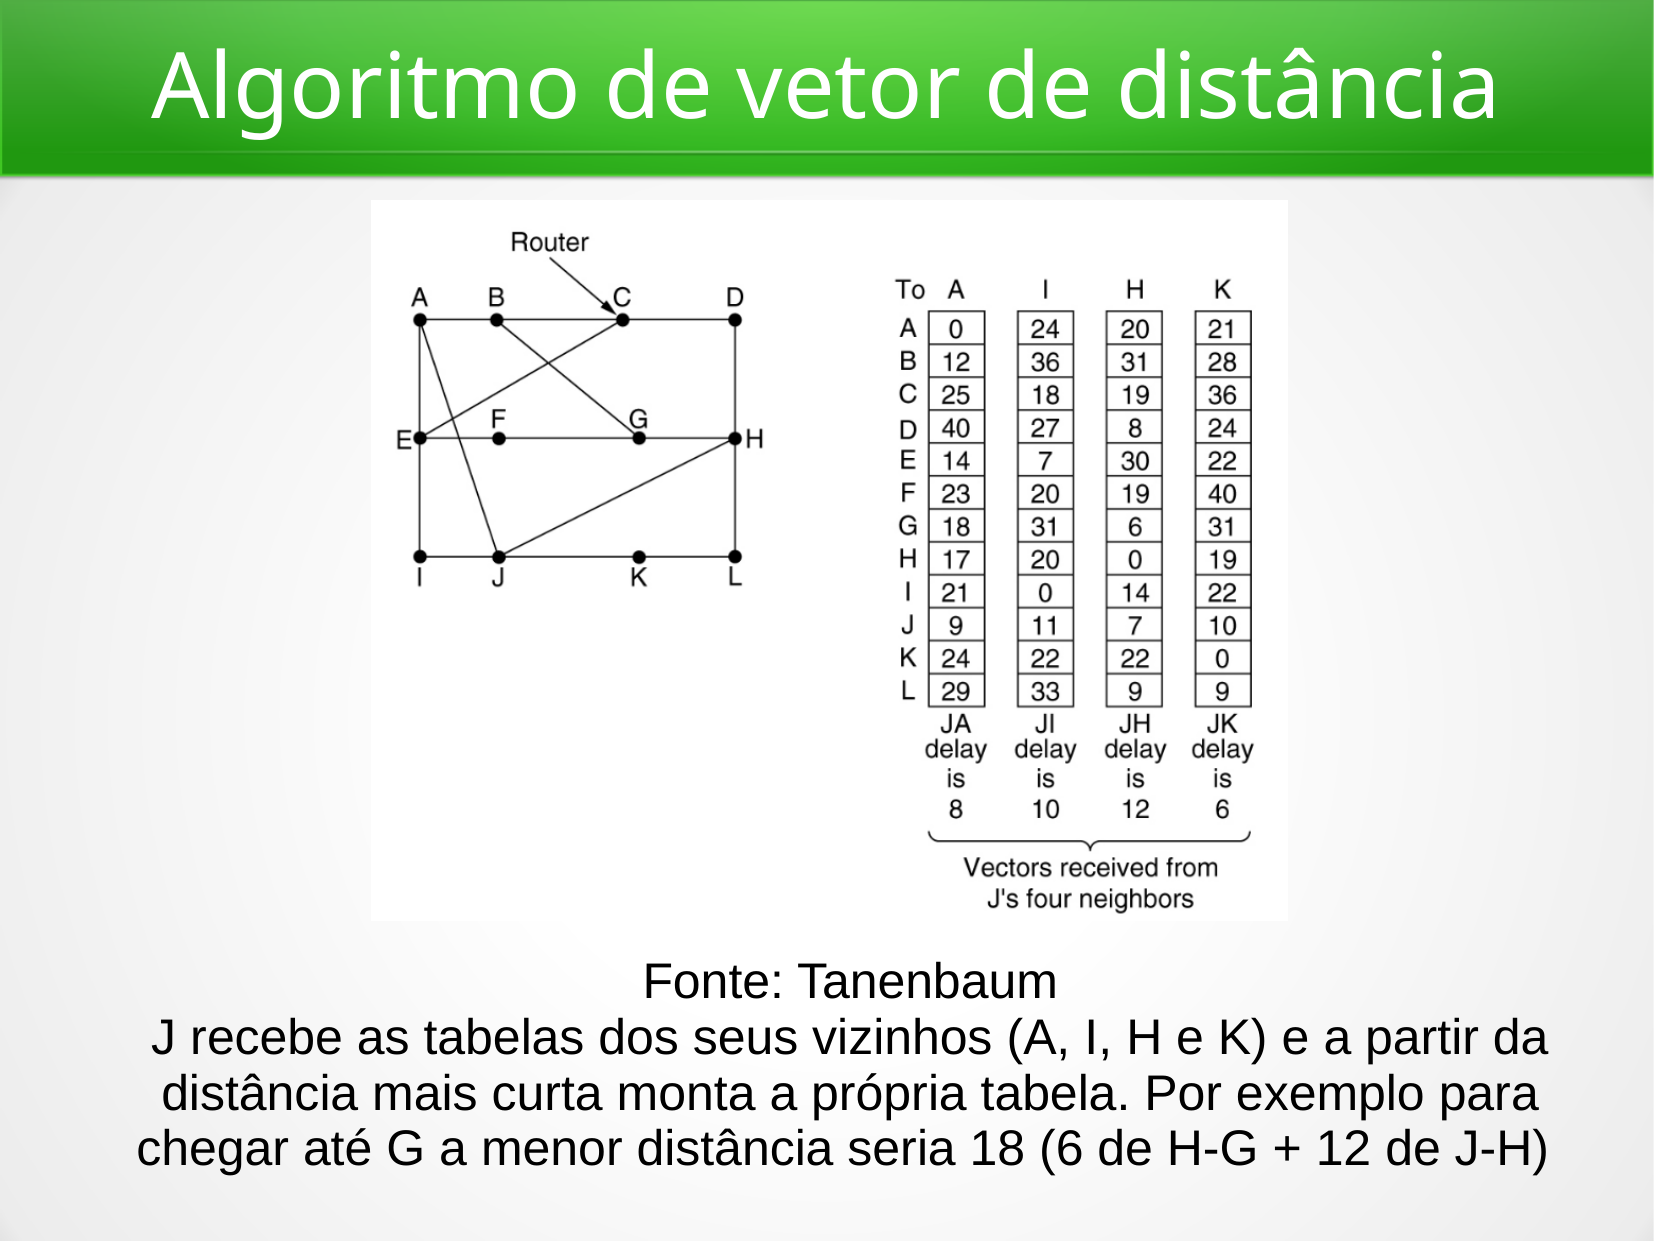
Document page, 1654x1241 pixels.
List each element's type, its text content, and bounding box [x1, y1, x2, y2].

subtitle Fonte: Tanenbaum J recebe as tabelas dos seus vizinhos (A, I, H e K) e a partir da distância mais curta monta a própria tabela. Por exemplo para chegar até G a menor distância seria 18 (6 de H-G + 12 de J-H) [118, 130, 1583, 1177]
picture [0, 0, 1654, 1241]
title Algoritmo de vetor de distância [82, 11, 1571, 154]
